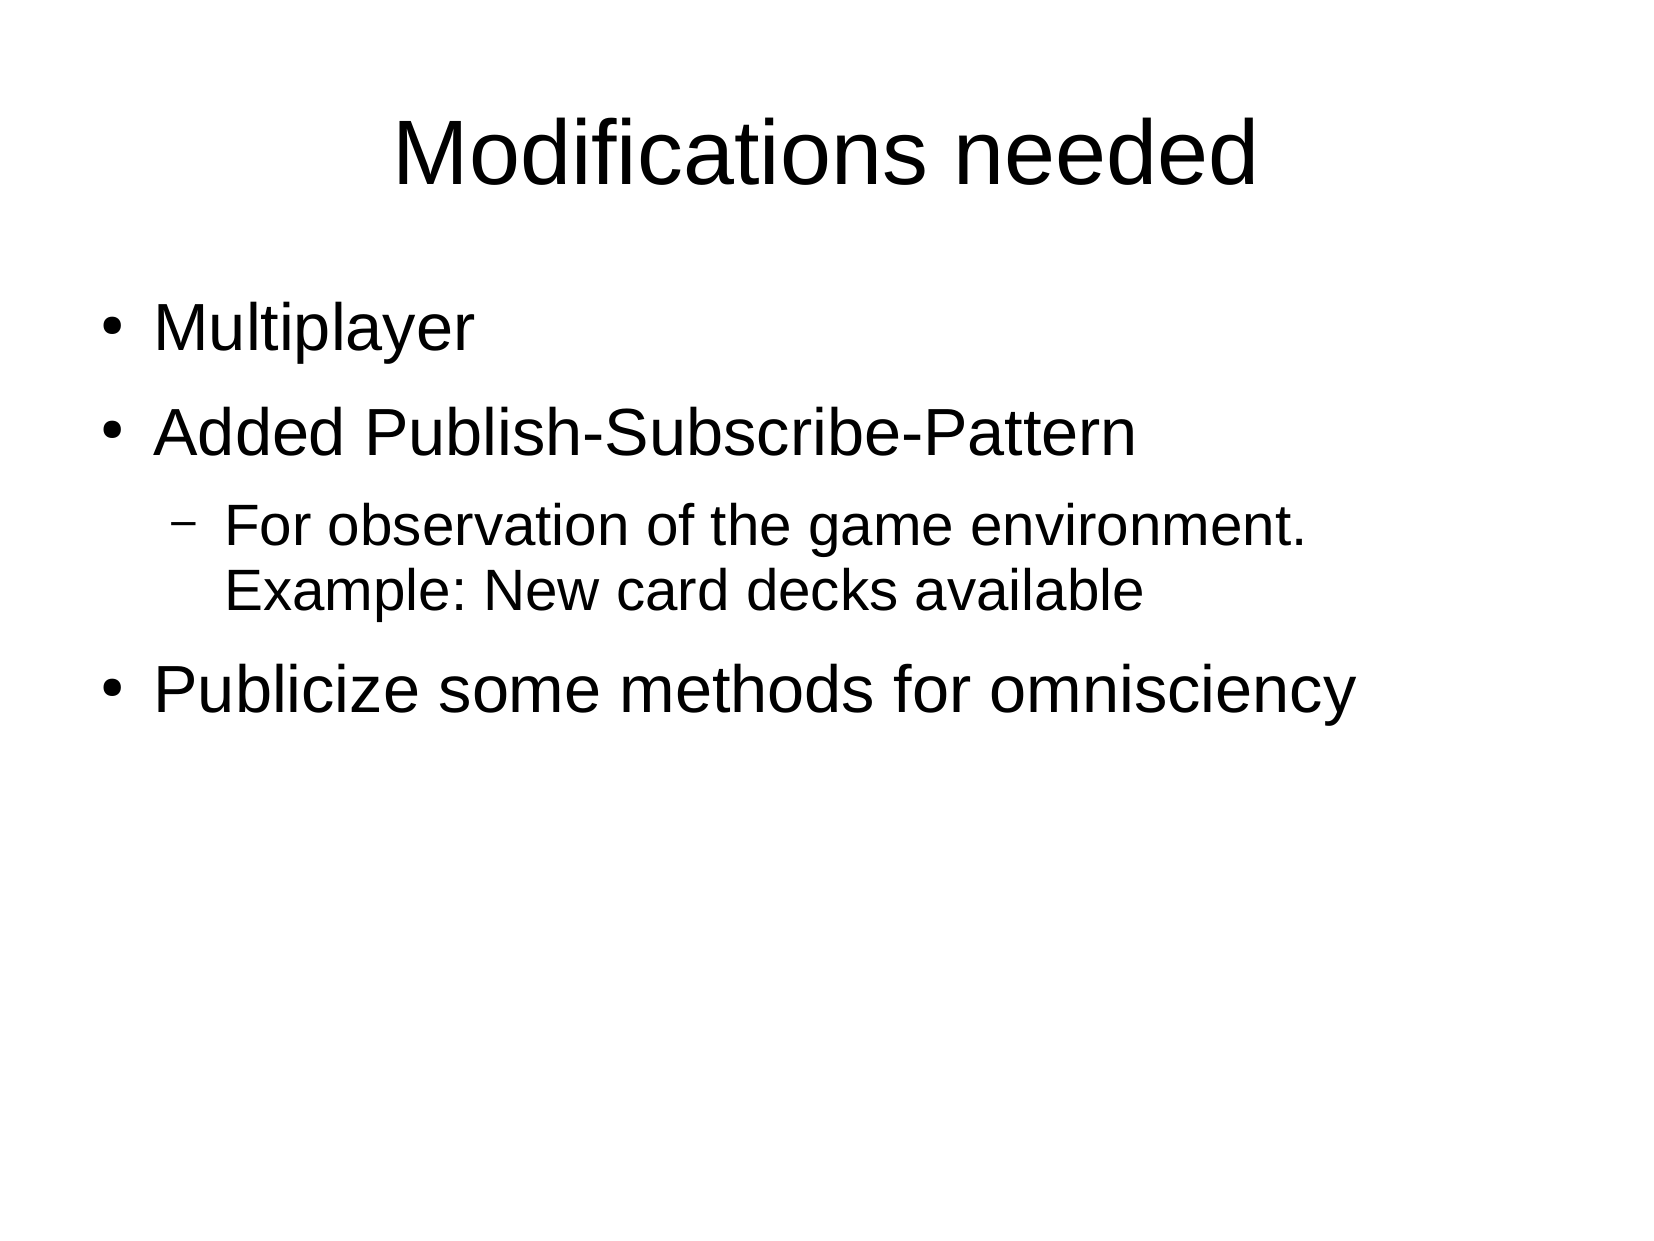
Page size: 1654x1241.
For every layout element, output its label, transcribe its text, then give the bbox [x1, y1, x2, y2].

list Multiplayer Added Publish-Subscribe-Pattern For observation of the game environment. Example: New card decks available Publicize some methods for omnisciency [82, 290, 1571, 1010]
title Modifications needed [82, 49, 1571, 257]
